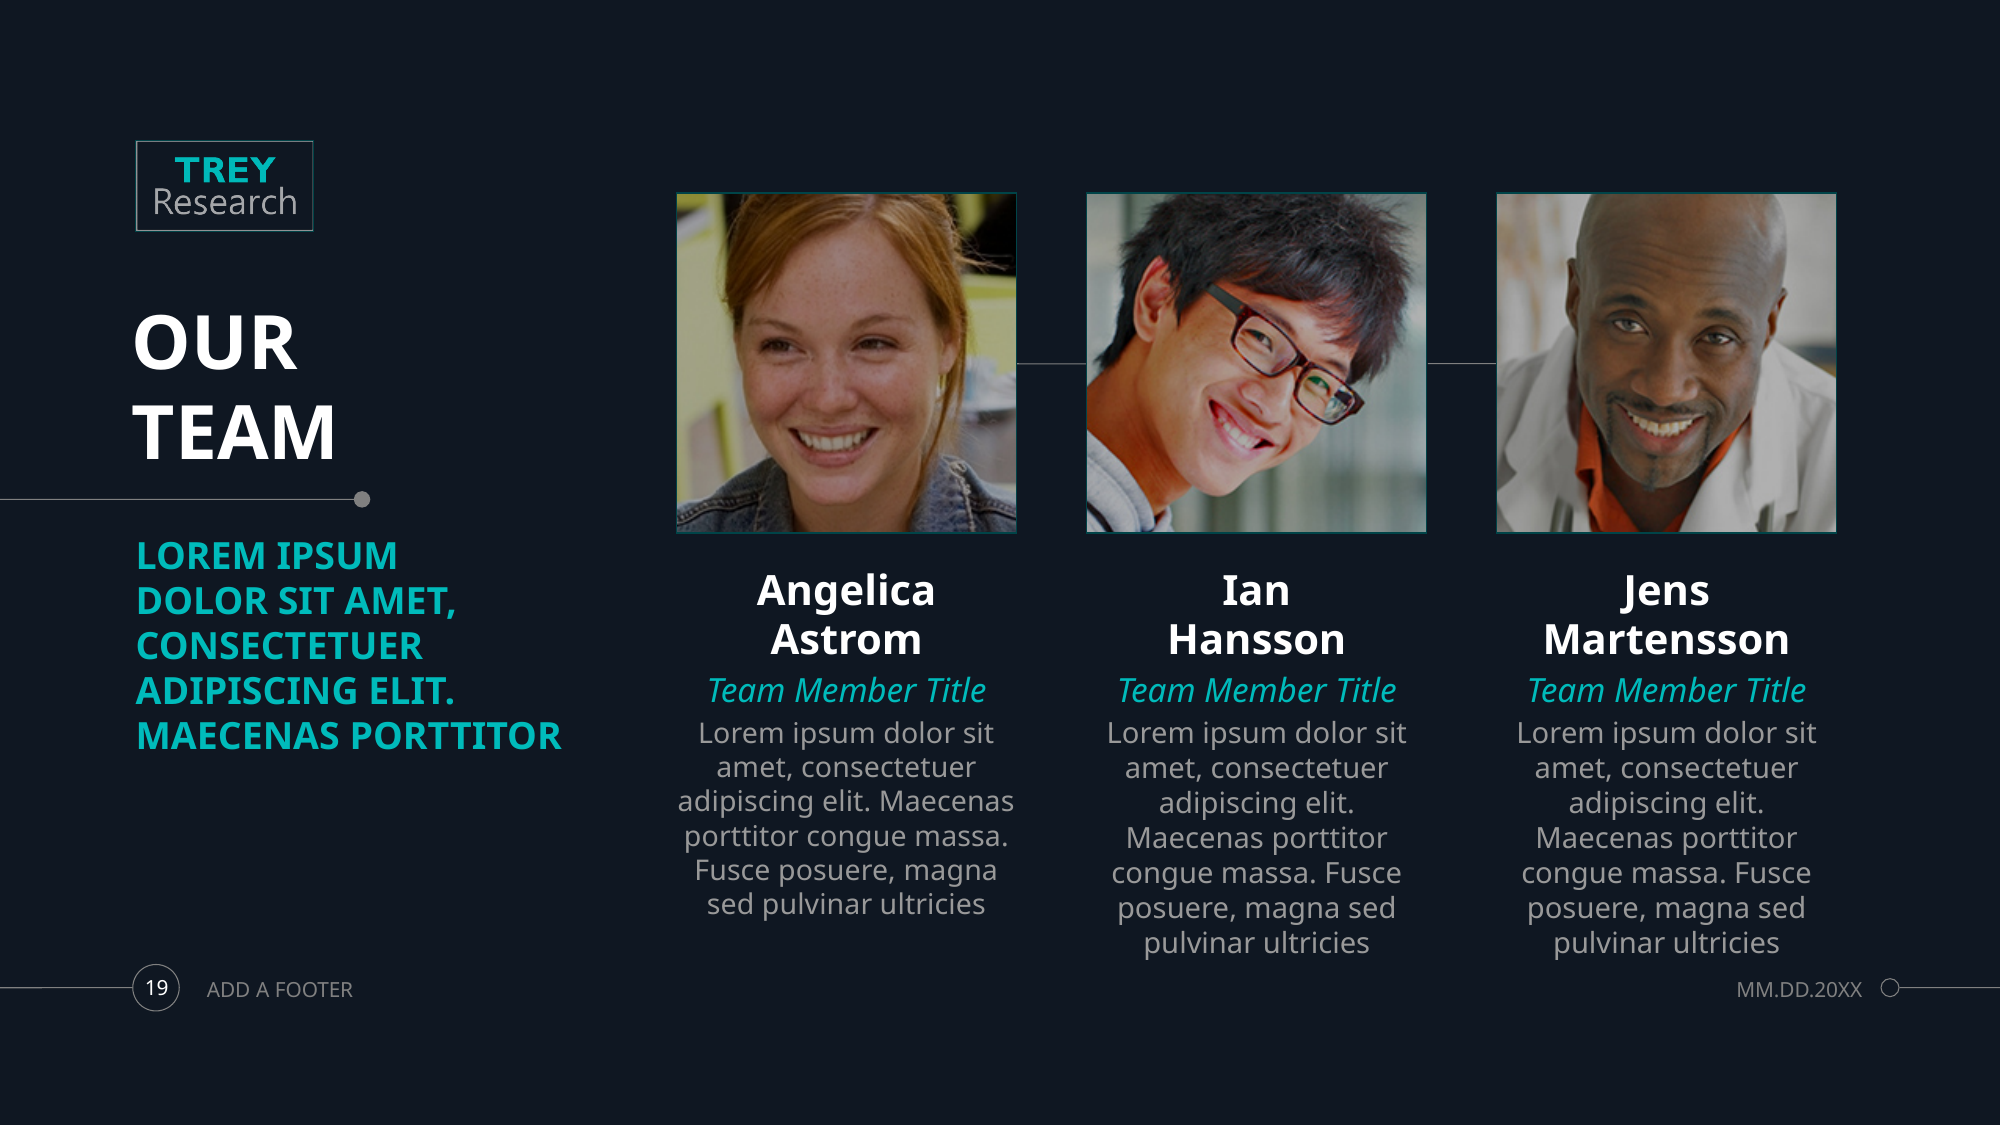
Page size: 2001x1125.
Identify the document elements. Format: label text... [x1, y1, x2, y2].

list Lorem ipsum dolor sit amet, consectetuer adipiscing elit. Maecenas porttitor congue massa. Fusce posuere, magna sed pulvinar ultricies [1497, 714, 1837, 925]
list Team Member Title [1087, 663, 1427, 710]
list Angelica Astrom [677, 562, 1017, 663]
picture [1087, 193, 1427, 533]
picture [1497, 193, 1837, 533]
picture [677, 193, 1017, 533]
slide_number <number> [127, 964, 186, 1014]
list Lorem ipsum dolor sit amet, consectetuer adipiscing elit. Maecenas porttitor congue massa. Fusce posuere, magna sed pulvinar ultricies [1087, 714, 1427, 925]
slide_number MM.DD.20XX [1643, 964, 1863, 1014]
list Team Member Title [1497, 663, 1837, 710]
footer ADD A FOOTER [191, 964, 671, 1014]
picture [136, 141, 314, 231]
list Ian Hansson [1087, 562, 1427, 663]
list Team Member Title [677, 663, 1017, 710]
title OUR TEAM [131, 263, 596, 475]
list Lorem ipsum dolor sit amet, consectetuer adipiscing elit. Maecenas porttitor congue massa. Fusce posuere, magna sed pulvinar ultricies [677, 714, 1017, 925]
list Jens Martensson [1497, 562, 1837, 663]
list LOREM IPSUM DOLOR SIT AMET, CONSECTETUER ADIPISCING ELIT. MAECENAS PORTTITOR [135, 532, 600, 877]
